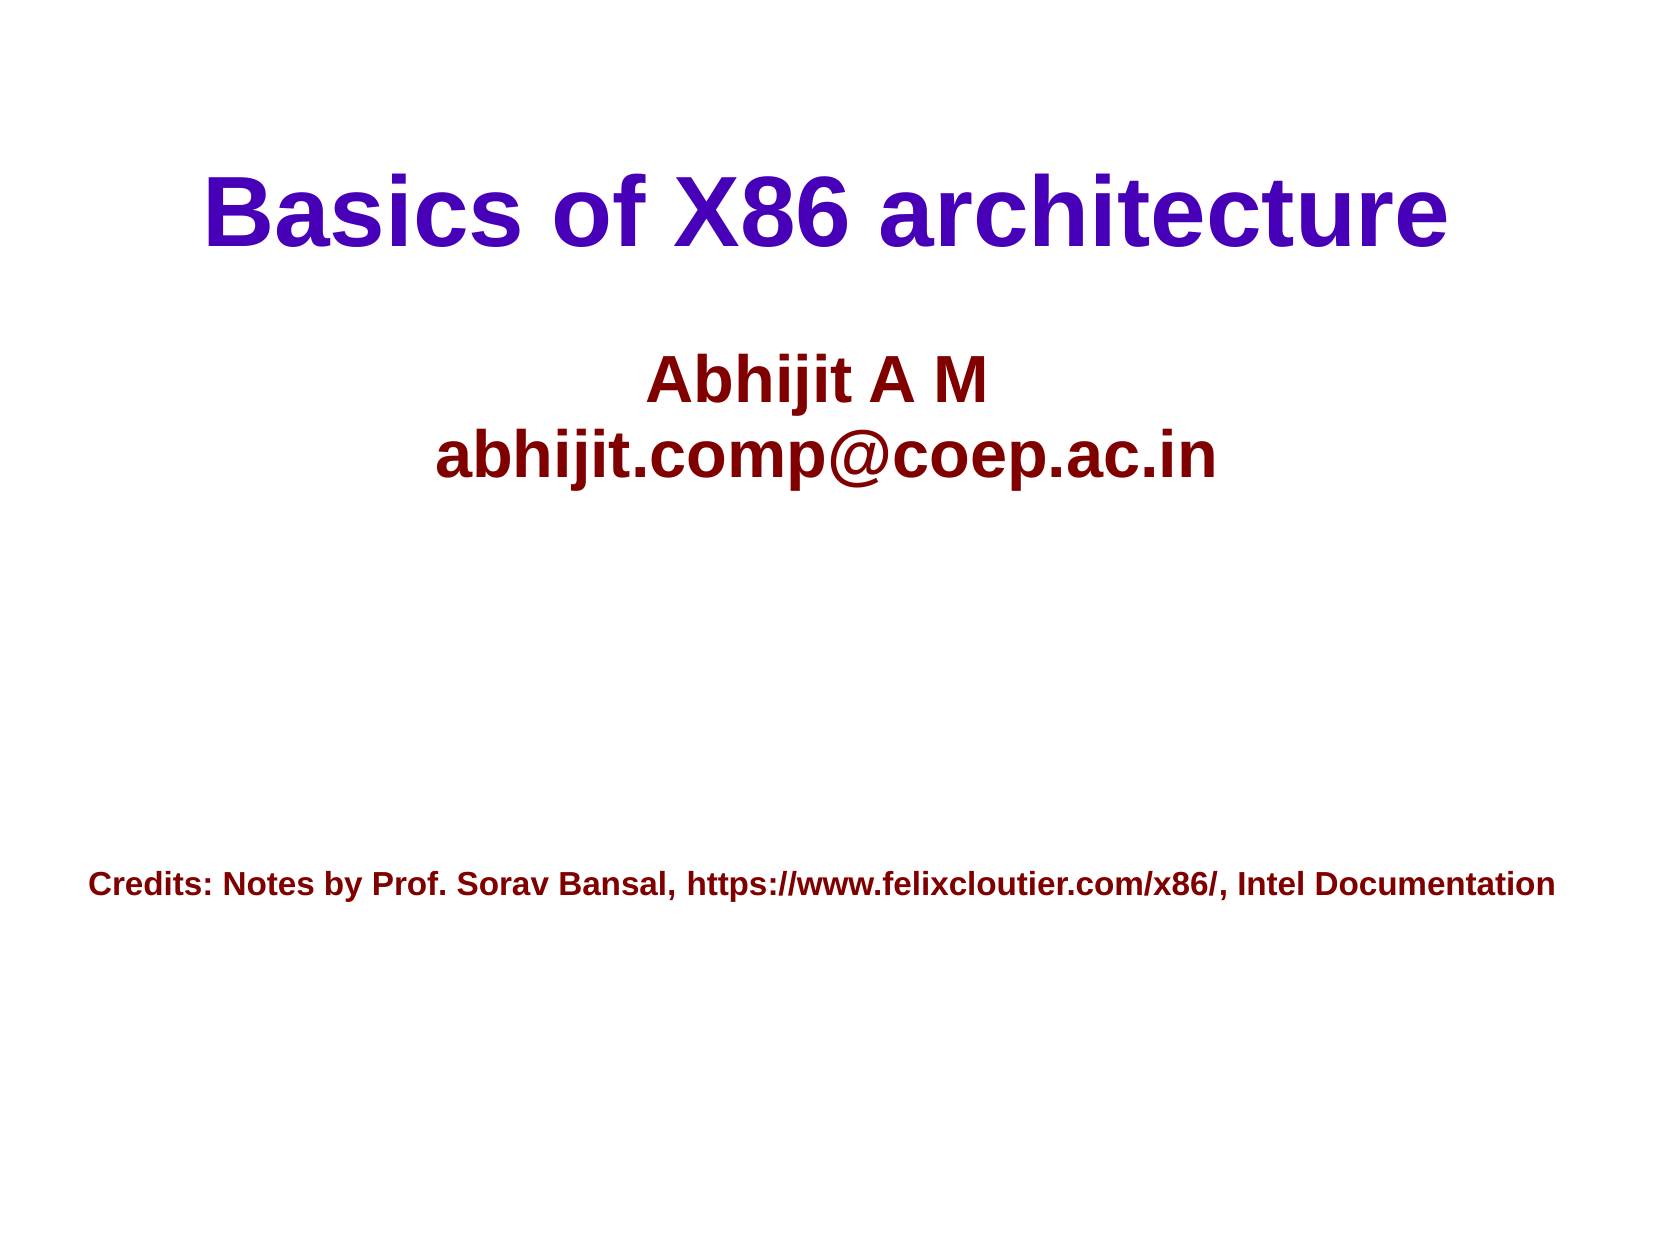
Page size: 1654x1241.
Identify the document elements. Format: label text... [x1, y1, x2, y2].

subtitle Basics of X86 architecture Abhijit A M abhijit.comp@coep.ac.in Credits: Notes by Prof. Sorav Bansal, https://www.felixcloutier.com/x86/, Intel Documentation [82, 49, 1571, 1010]
